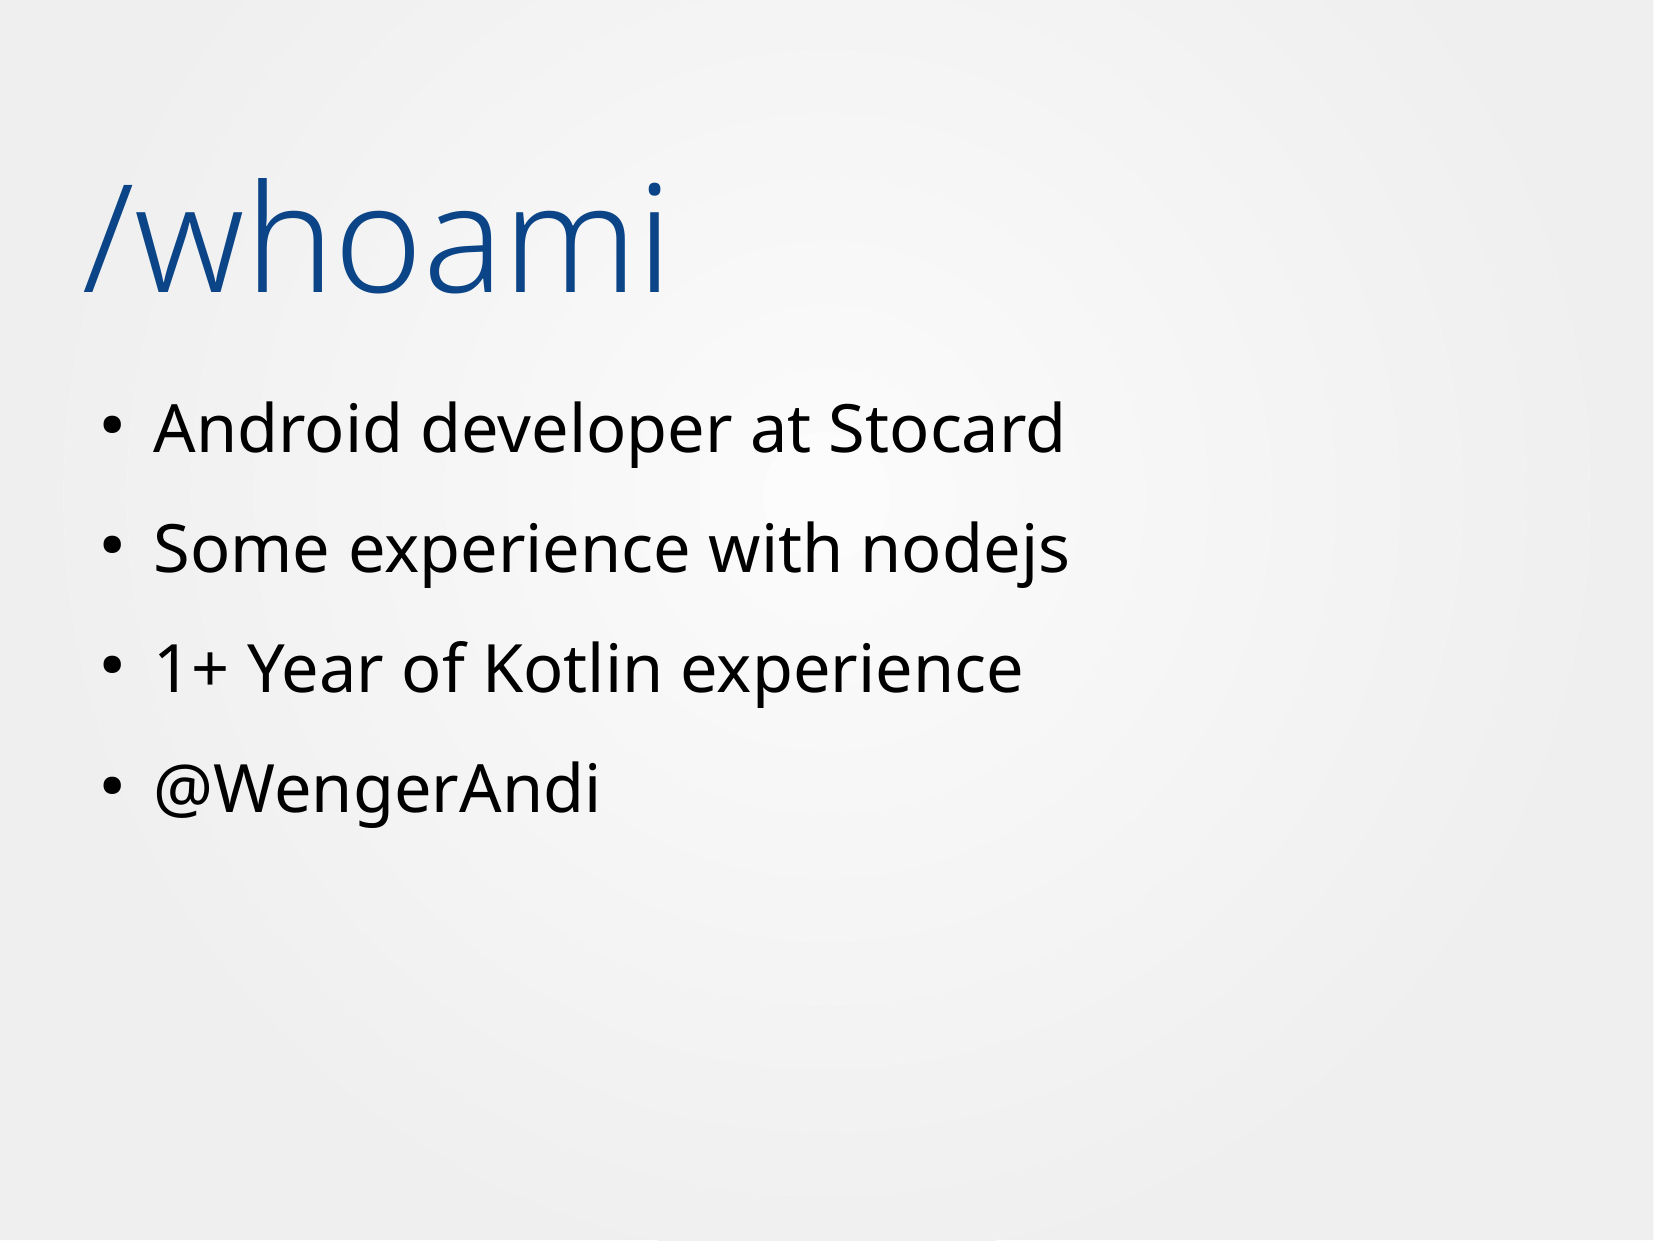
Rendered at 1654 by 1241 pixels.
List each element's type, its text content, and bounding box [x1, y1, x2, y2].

title /whoami [82, 80, 1654, 337]
list Android developer at Stocard Some experience with nodejs 1+ Year of Kotlin experience @WengerAndi [82, 380, 1571, 1060]
